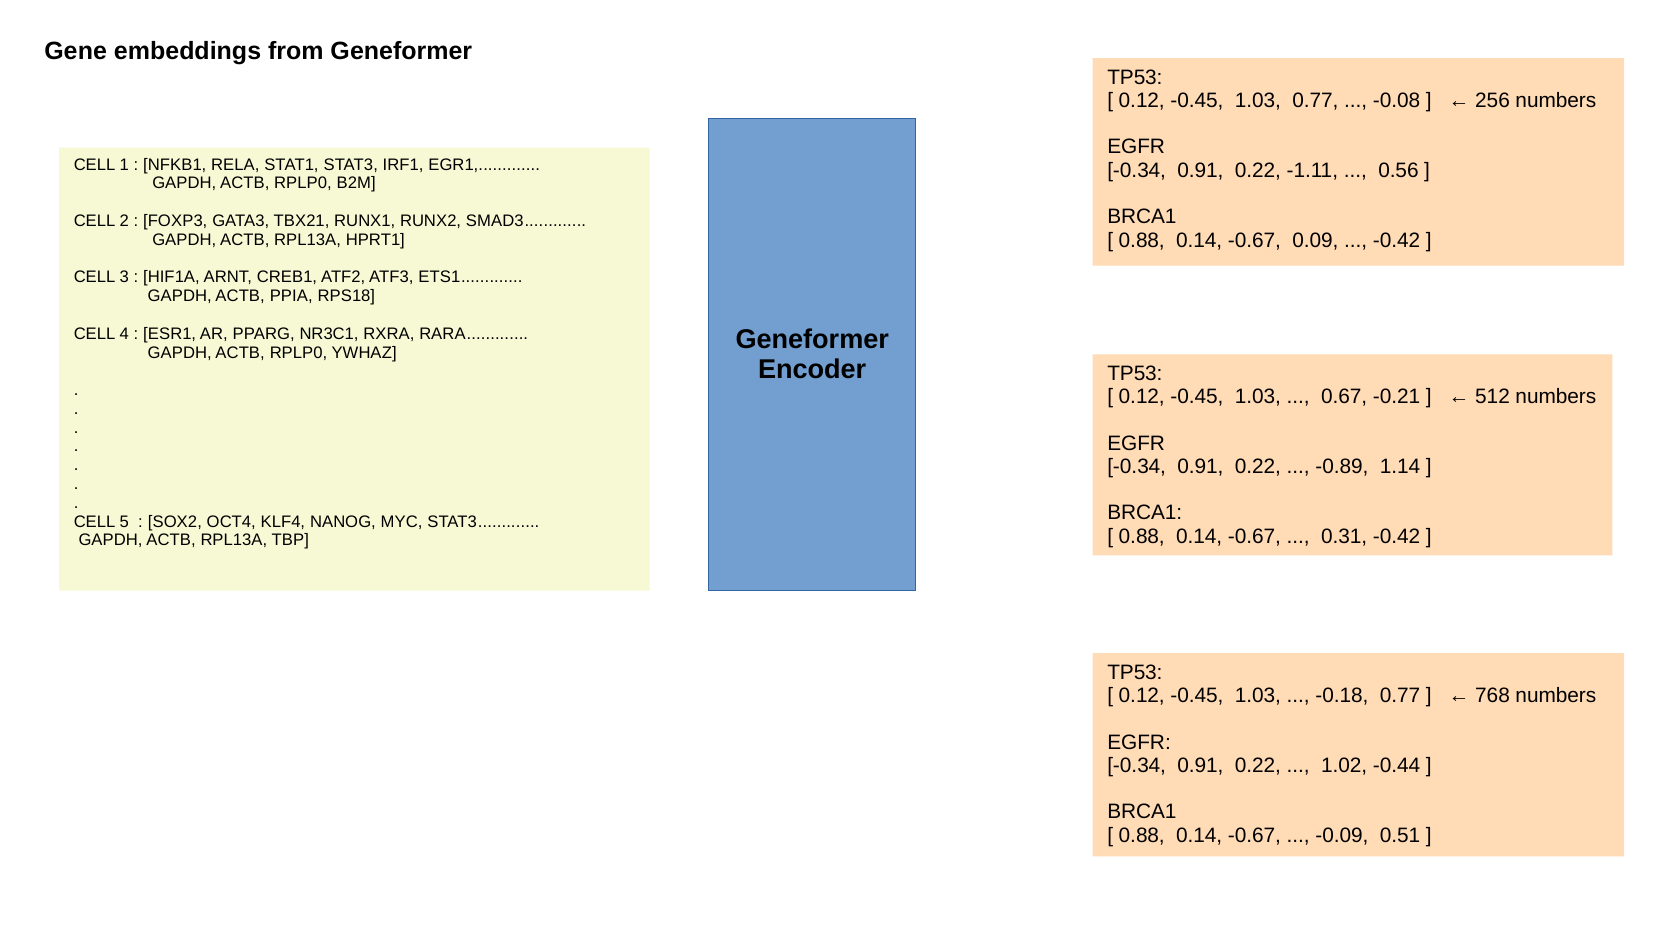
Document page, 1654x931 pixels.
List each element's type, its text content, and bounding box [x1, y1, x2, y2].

text_box Geneformer Encoder [708, 118, 916, 591]
text_box TP53: [ 0.12, -0.45, 1.03, ..., 0.67, -0.21 ] ← 512 numbers EGFR [-0.34, 0.91, 0.22, ..., -0.89, 1.14 ] BRCA1: [ 0.88, 0.14, -0.67, ..., 0.31, -0.42 ] [1092, 354, 1613, 556]
text_box CELL 1 : [NFKB1, RELA, STAT1, STAT3, IRF1, EGR1,............. GAPDH, ACTB, RPLP0, B2M] CELL 2 : [FOXP3, GATA3, TBX21, RUNX1, RUNX2, SMAD3............. GAPDH, ACTB, RPL13A, HPRT1] CELL 3 : [HIF1A, ARNT, CREB1, ATF2, ATF3, ETS1............. GAPDH, ACTB, PPIA, RPS18] CELL 4 : [ESR1, AR, PPARG, NR3C1, RXRA, RARA............. GAPDH, ACTB, RPLP0, YWHAZ] . . . . . . . CELL 5 : [SOX2, OCT4, KLF4, NANOG, MYC, STAT3............. GAPDH, ACTB, RPL13A, TBP] [59, 147, 650, 591]
text_box TP53: [ 0.12, -0.45, 1.03, 0.77, ..., -0.08 ] ← 256 numbers EGFR [-0.34, 0.91, 0.22, -1.11, ..., 0.56 ] BRCA1 [ 0.88, 0.14, -0.67, 0.09, ..., -0.42 ] [1092, 58, 1625, 266]
text_box TP53: [ 0.12, -0.45, 1.03, ..., -0.18, 0.77 ] ← 768 numbers EGFR: [-0.34, 0.91, 0.22, ..., 1.02, -0.44 ] BRCA1 [ 0.88, 0.14, -0.67, ..., -0.09, 0.51 ] [1092, 653, 1625, 857]
text_box Gene embeddings from Geneformer [29, 29, 532, 91]
